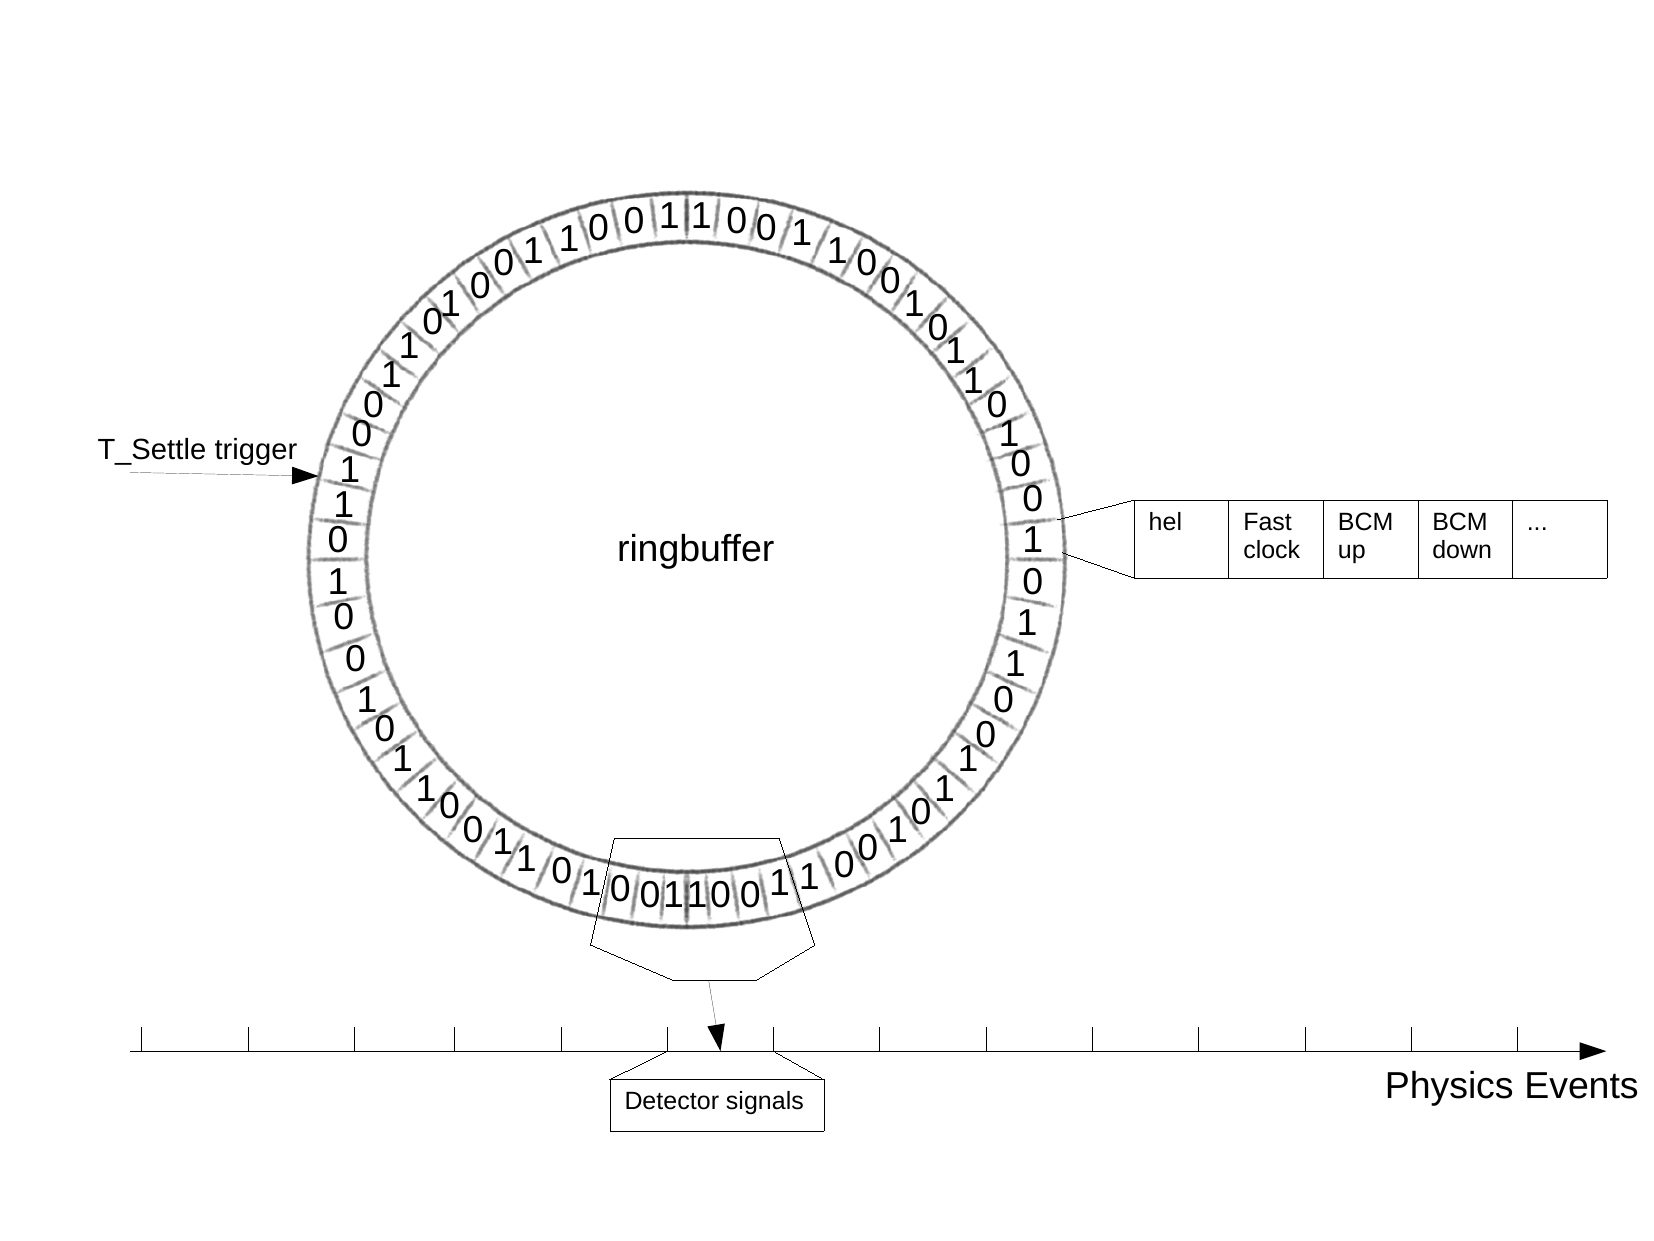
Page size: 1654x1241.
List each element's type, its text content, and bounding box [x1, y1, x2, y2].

text_box 1 [501, 830, 552, 892]
text_box 0 [895, 783, 947, 845]
text_box 0 [741, 198, 792, 260]
text_box 0 [842, 818, 894, 880]
text_box 0 [960, 706, 1012, 768]
text_box 1 [676, 865, 699, 928]
text_box 1 [942, 730, 994, 792]
text_box ringbuffer [602, 519, 790, 581]
text_box 0 [995, 434, 1047, 497]
text_box 1 [872, 800, 920, 863]
text_box 1 [919, 759, 970, 821]
text_box 0 [318, 588, 369, 650]
table_header ... [1513, 501, 1607, 578]
text_box 0 [536, 842, 587, 904]
text_box 1 [366, 346, 417, 408]
table_header BCM down [1419, 501, 1512, 578]
text_box 1 [508, 222, 559, 284]
text_box 1 [312, 573, 364, 615]
text_box 1 [383, 316, 435, 378]
text_box 0 [595, 859, 646, 922]
text_box 1 [400, 759, 452, 821]
text_box 0 [336, 405, 387, 467]
text_box 0 [407, 293, 458, 355]
text_box 0 [359, 700, 411, 762]
text_box 0 [865, 251, 916, 313]
text_box 0 [573, 198, 624, 260]
text_box Physics Events [1370, 1057, 1654, 1158]
text_box 0 [624, 865, 676, 928]
text_box 1 [318, 476, 370, 538]
text_box 1 [783, 848, 835, 910]
text_box 1 [889, 275, 940, 337]
table_header Detector signals [611, 1080, 824, 1131]
text_box 1 [425, 275, 476, 337]
text_box 1 [699, 865, 723, 928]
text_box 1 [543, 210, 595, 272]
text_box 1 [477, 812, 528, 875]
text_box 0 [841, 233, 893, 296]
text_box 1 [948, 352, 999, 414]
text_box 1 [341, 670, 393, 733]
text_box 1 [644, 186, 695, 249]
text_box 0 [348, 375, 399, 438]
text_box 1 [754, 854, 805, 916]
text_box 0 [312, 511, 364, 573]
text_box 0 [447, 800, 499, 863]
picture [364, 249, 1007, 865]
text_box 0 [746, 865, 776, 928]
text_box 1 [377, 730, 428, 792]
text_box 0 [819, 836, 870, 898]
text_box 1 [990, 635, 1041, 697]
text_box 1 [695, 186, 727, 249]
text_box 1 [1007, 511, 1058, 552]
text_box 0 [912, 298, 964, 361]
text_box 0 [424, 777, 475, 839]
table_header BCM up [1324, 501, 1418, 578]
text_box 1 [983, 405, 1035, 467]
text_box 1 [930, 322, 981, 384]
text_box 0 [723, 865, 746, 928]
text_box 0 [330, 629, 381, 691]
text_box 1 [776, 204, 827, 266]
table_header hel [1135, 501, 1228, 578]
text_box 0 [978, 670, 1029, 733]
text_box 1 [565, 854, 617, 916]
text_box 0 [478, 233, 530, 296]
text_box 1 [812, 222, 863, 284]
text_box 0 [608, 192, 660, 254]
text_box 1 [1001, 594, 1053, 656]
text_box 1 [324, 440, 376, 502]
text_box T_Settle trigger [82, 425, 313, 477]
text_box 0 [711, 192, 762, 254]
text_box 0 [454, 257, 506, 319]
text_box 0 [971, 375, 1023, 438]
text_box 0 [1007, 470, 1058, 511]
picture [248, 141, 1099, 945]
text_box 0 [1007, 552, 1059, 615]
table_header Fast clock [1229, 501, 1323, 578]
